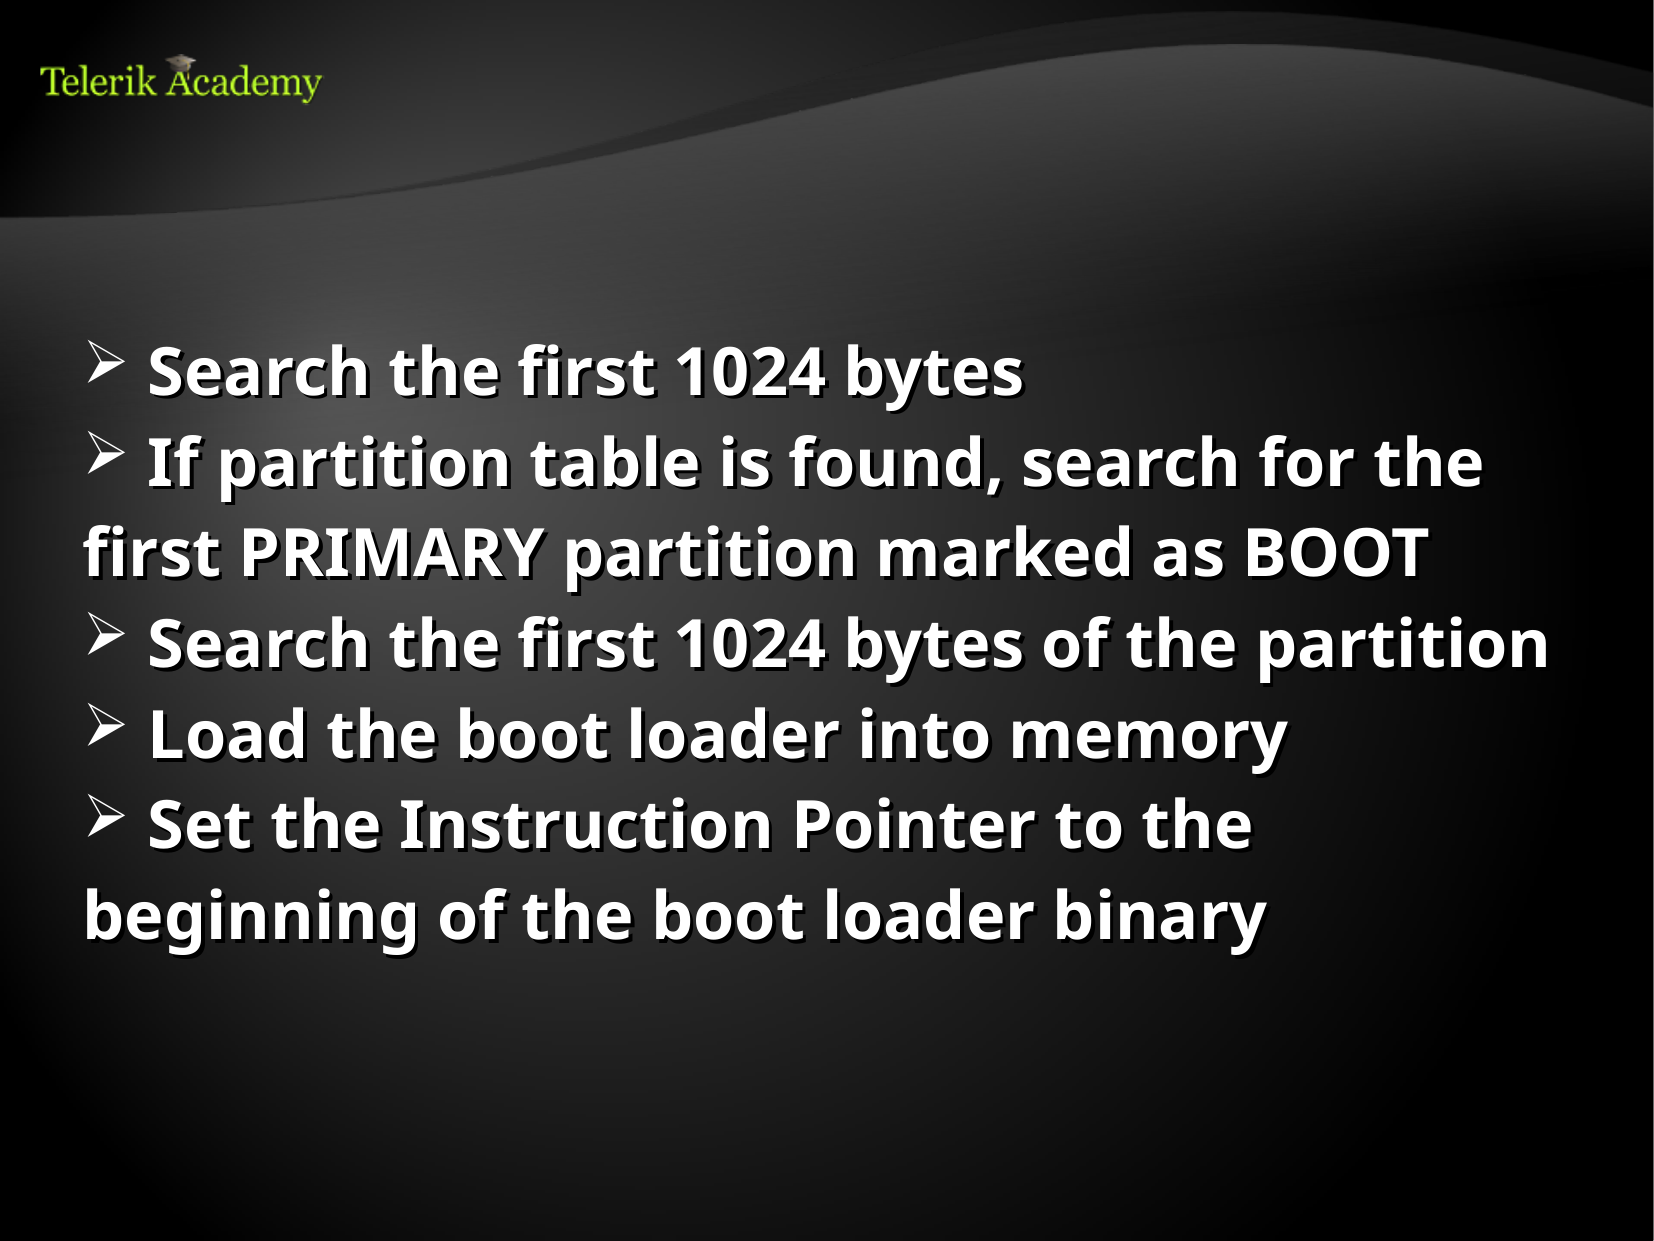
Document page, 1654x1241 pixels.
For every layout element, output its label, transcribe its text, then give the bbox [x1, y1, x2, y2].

subtitle Search the first 1024 bytes If partition table is found, search for the first PRIMARY partition marked as BOOT Search the first 1024 bytes of the partition Load the boot loader into memory Set the Instruction Pointer to the beginning of the boot loader binary [82, 161, 1571, 1122]
picture [0, 0, 1654, 1241]
